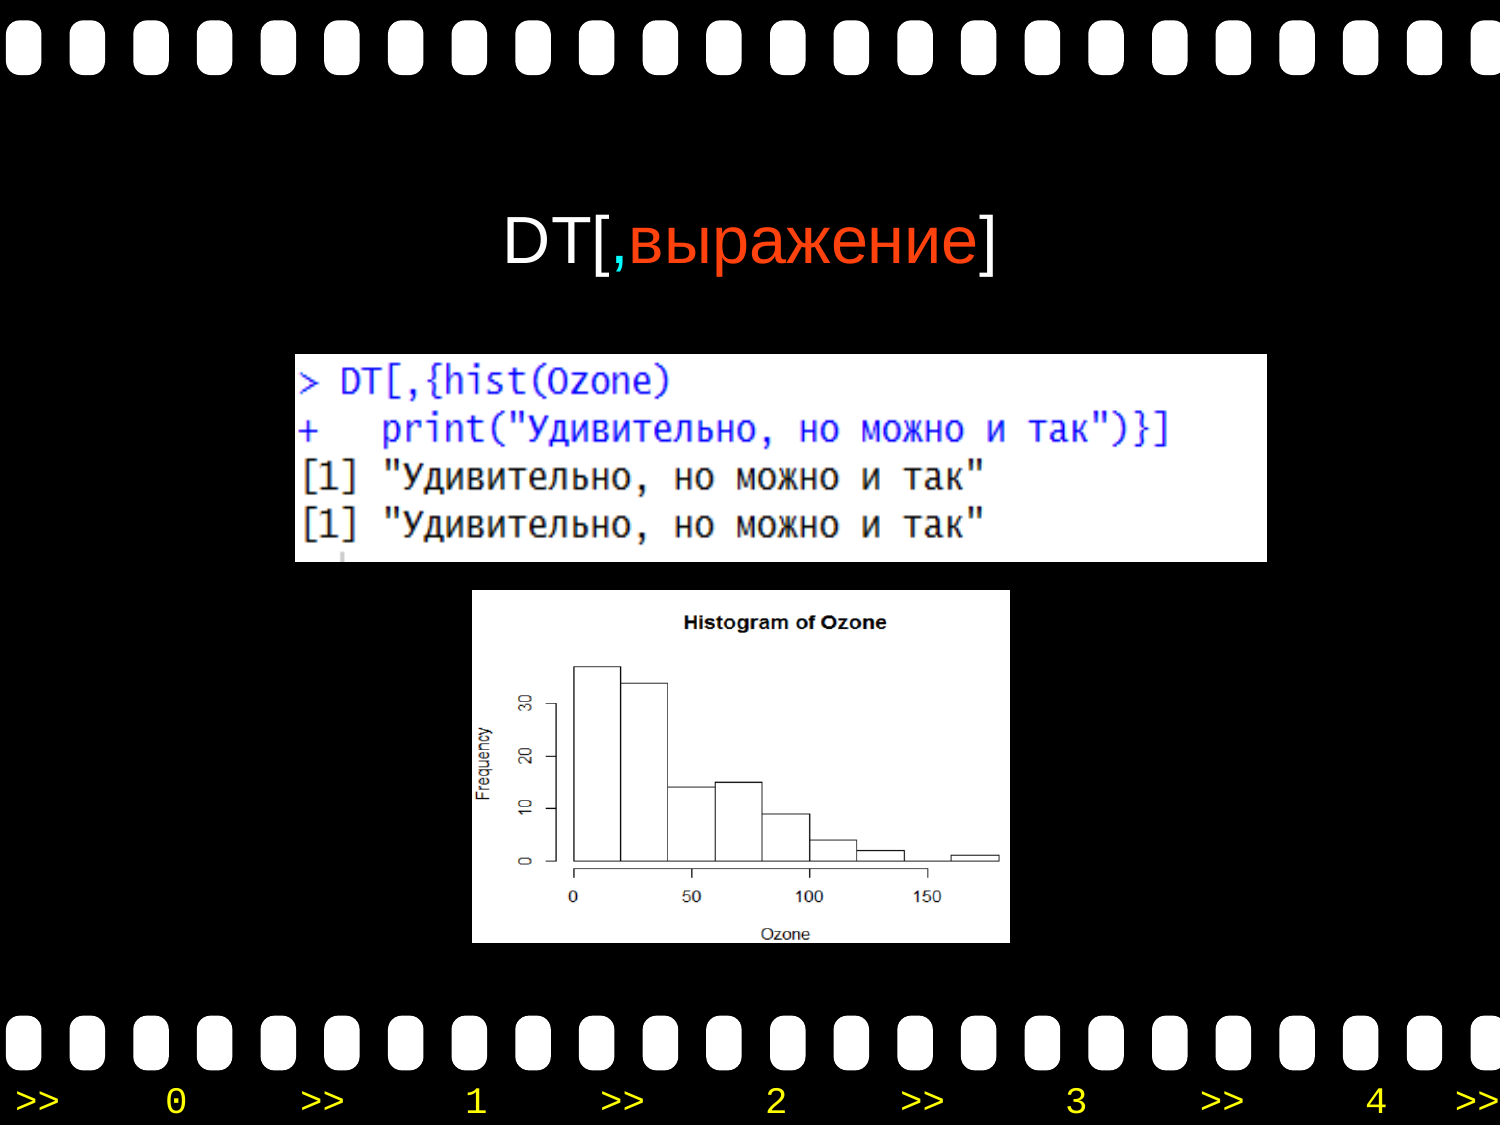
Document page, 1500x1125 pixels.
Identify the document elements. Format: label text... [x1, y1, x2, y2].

picture [295, 354, 1267, 562]
picture [472, 590, 1010, 943]
subtitle DT[,выражение] [112, 88, 1388, 1004]
